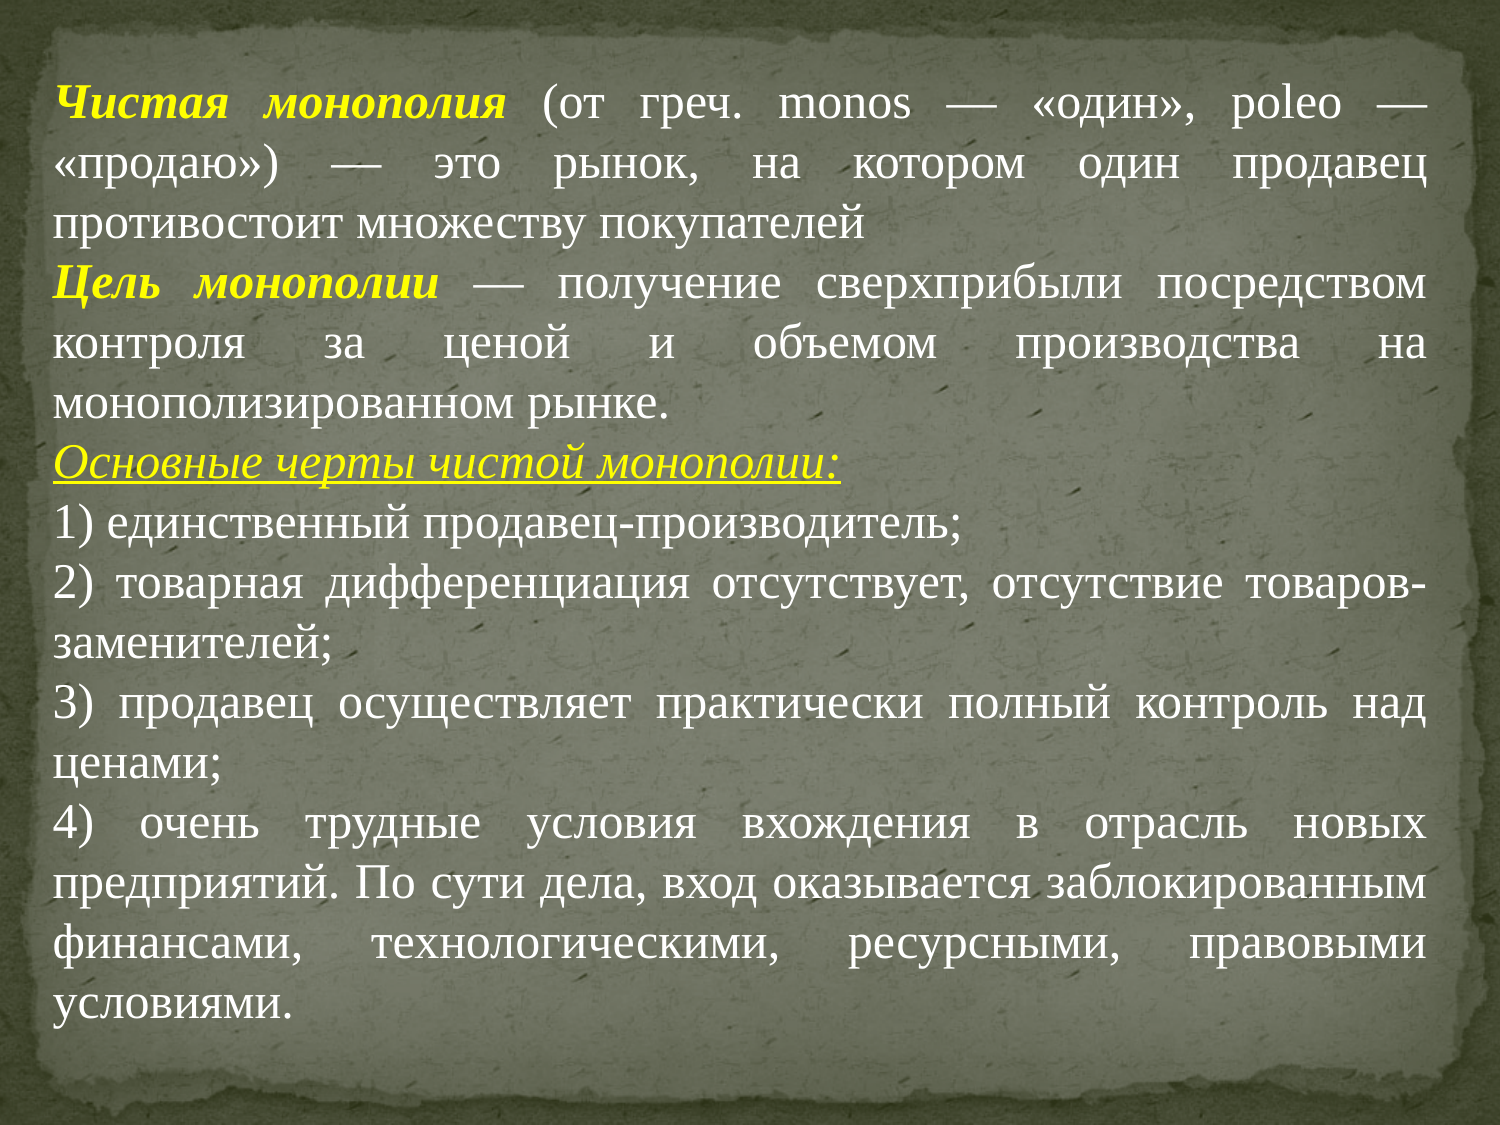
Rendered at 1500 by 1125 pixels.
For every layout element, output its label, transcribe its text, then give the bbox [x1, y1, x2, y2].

text_box Чистая монополия (от греч. monos — «один», poleo — «продаю») — это рынок, на котором один продавец противостоит множеству покупателей Цель монополии — получение сверхприбыли посредством контроля за ценой и объемом производства на монополизированном рынке. Основные черты чистой монополии: 1) единственный продавец-производитель; 2) товарная дифференциация отсутствует, отсутствие товаров-заменителей; 3) продавец осуществляет практически полный контроль над ценами; 4) очень трудные условия вхождения в отрасль новых предприятий. По сути дела, вход оказывается заблокированным финансами, технологическими, ресурсными, правовыми условиями. [37, 61, 1447, 1096]
